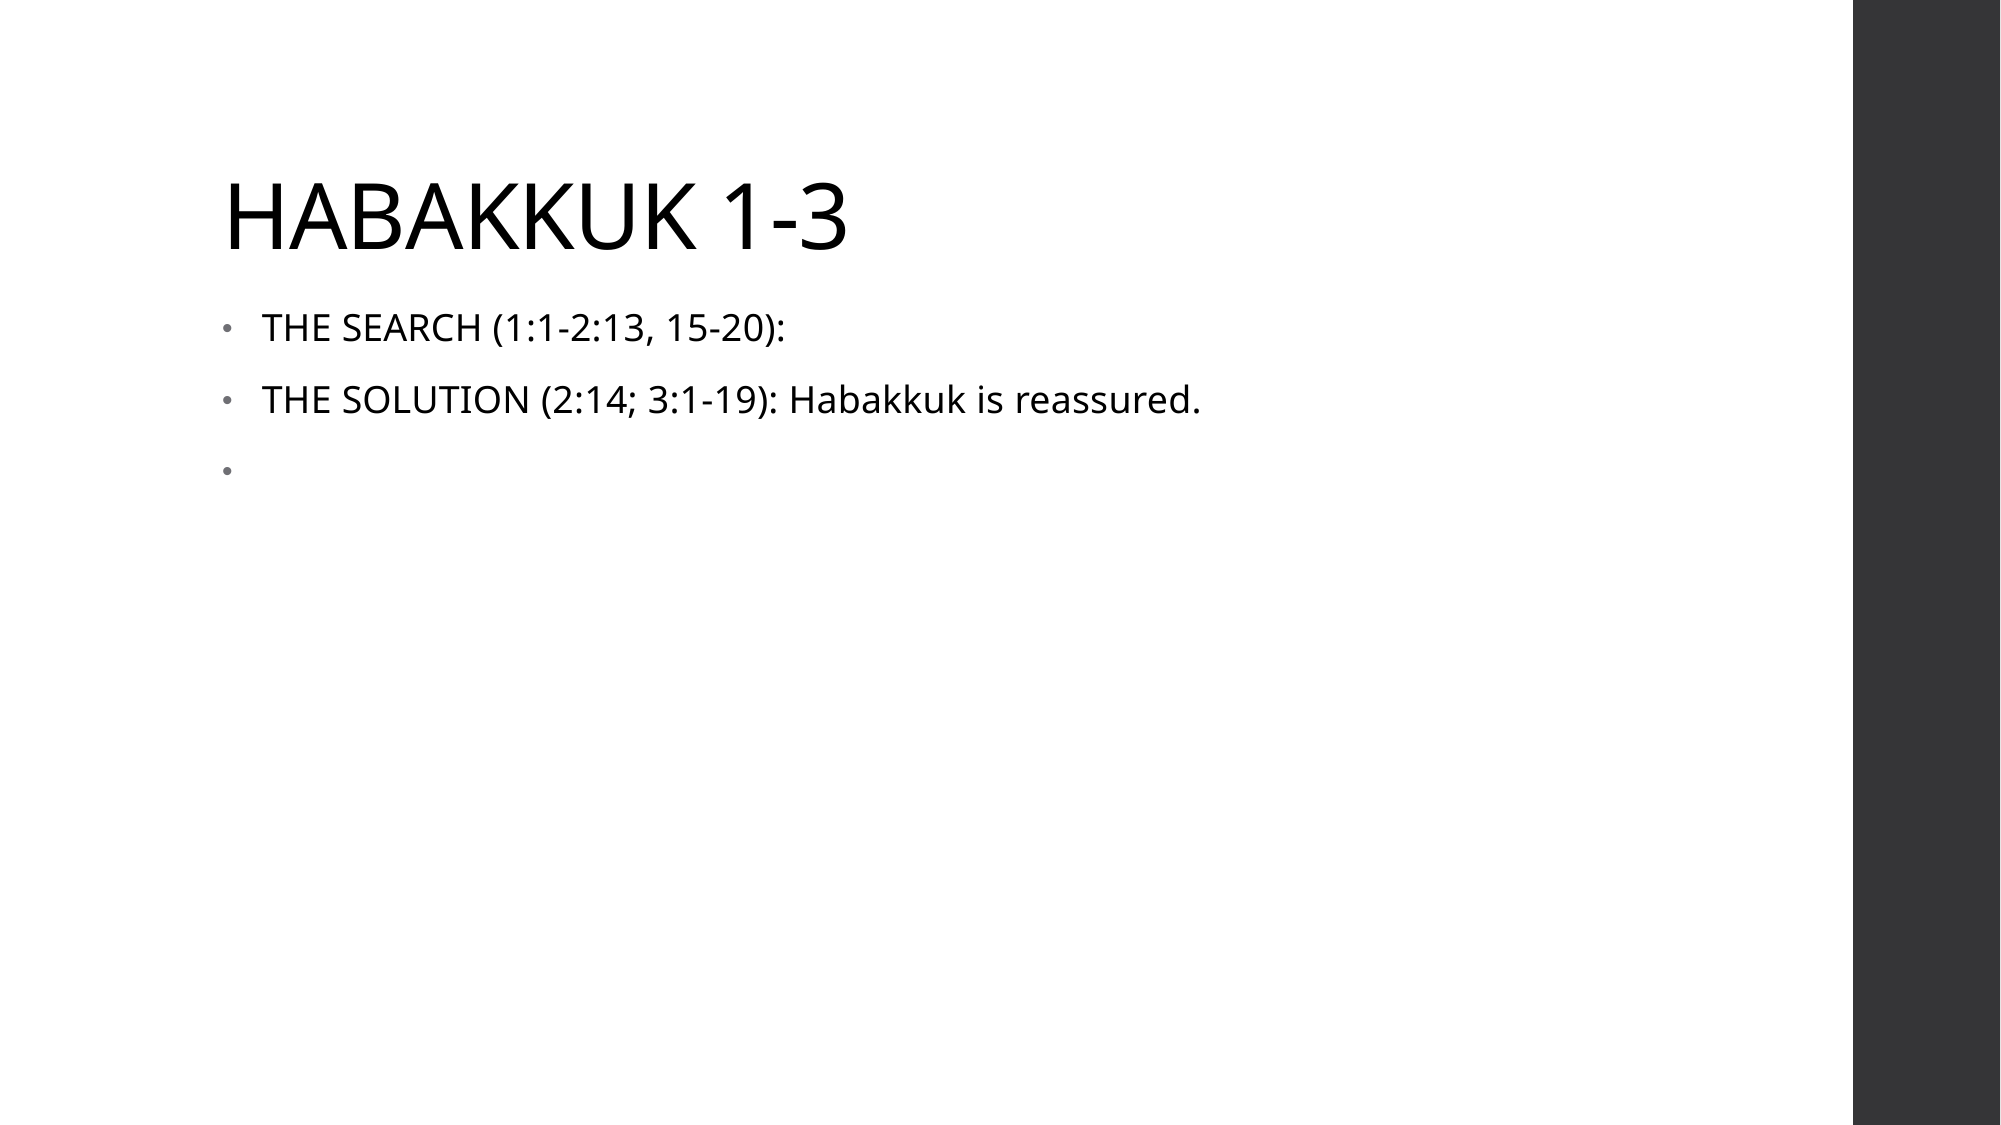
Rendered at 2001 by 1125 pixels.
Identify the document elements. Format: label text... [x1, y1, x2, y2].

list THE SEARCH (1:1-2:13, 15-20): THE SOLUTION (2:14; 3:1-19): Habakkuk is reassured. [206, 299, 1617, 1014]
title HABAKKUK 1-3 [206, 60, 1797, 278]
